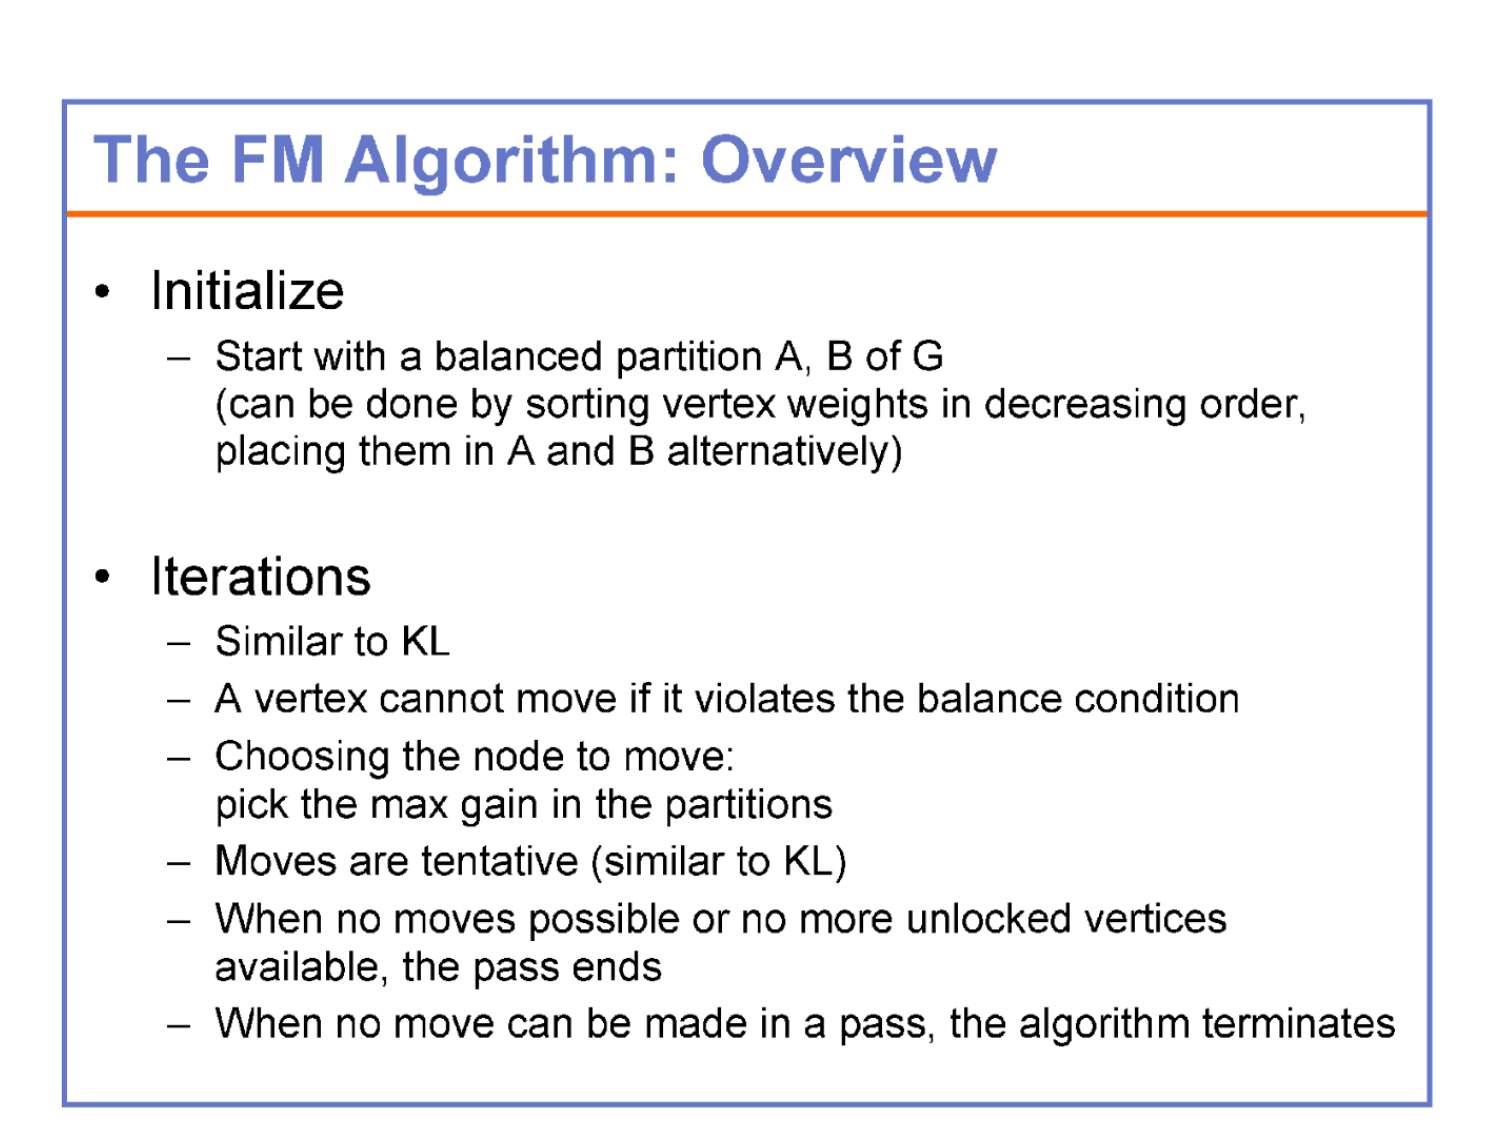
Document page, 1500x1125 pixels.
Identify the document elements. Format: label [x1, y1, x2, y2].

picture [46, 70, 1455, 1118]
